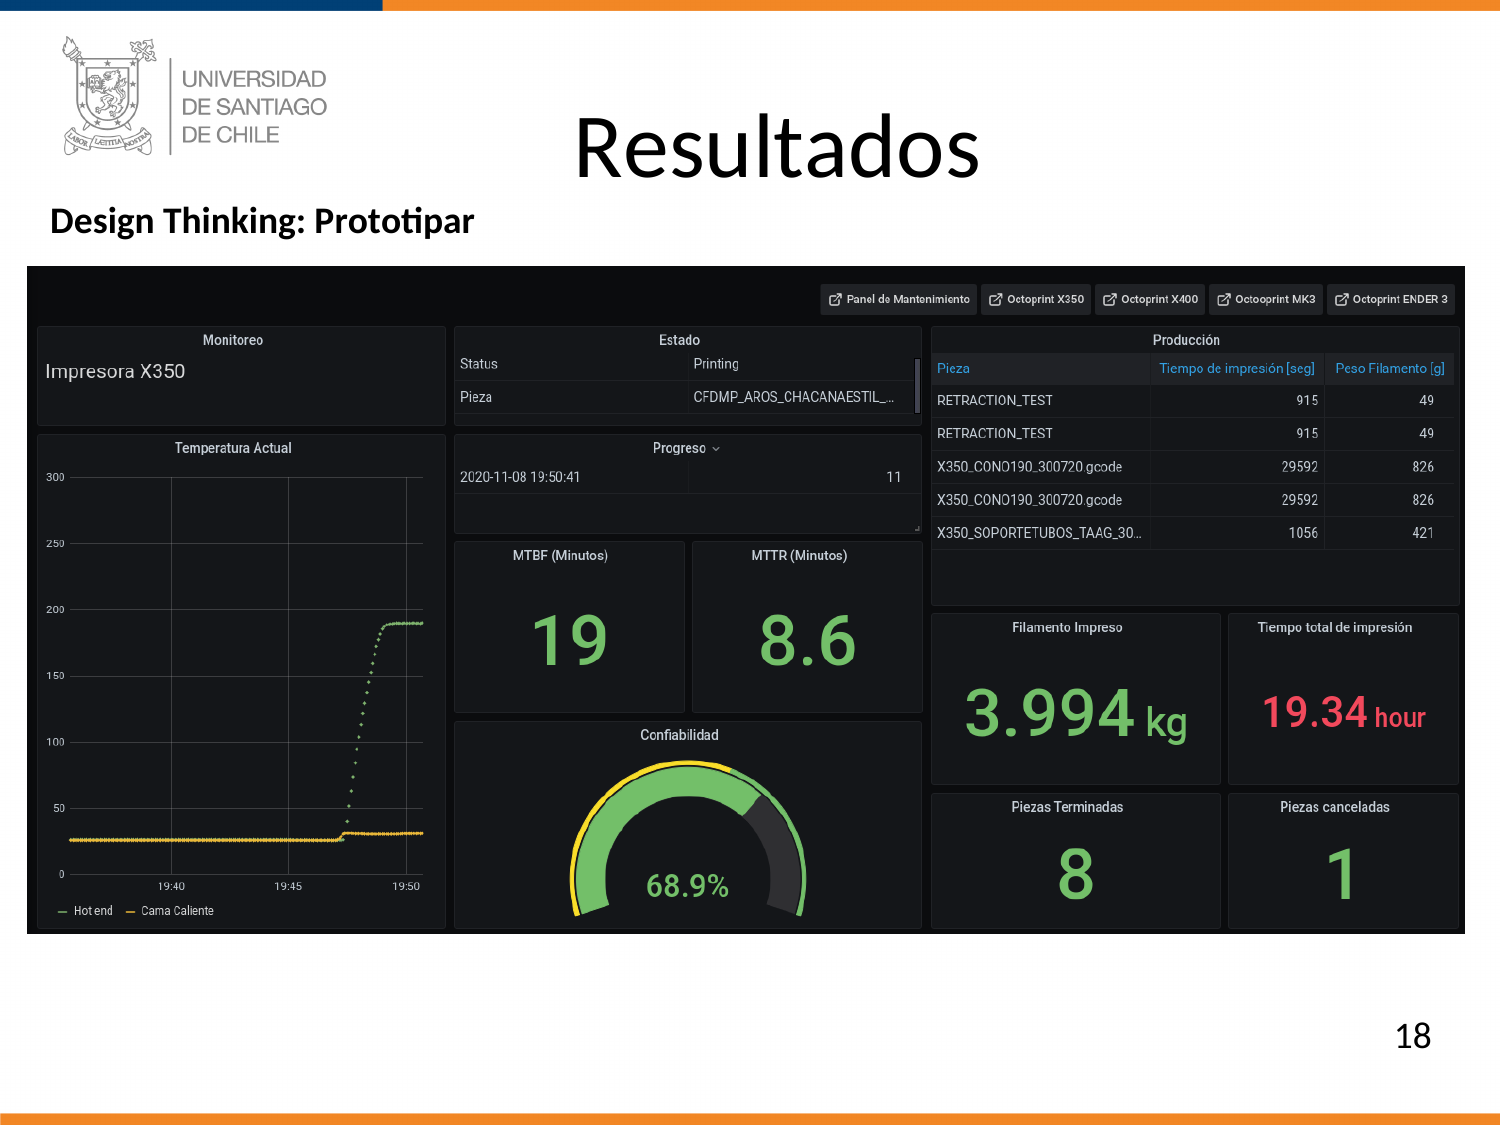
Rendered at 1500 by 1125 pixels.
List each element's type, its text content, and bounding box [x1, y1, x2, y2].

text_box Design Thinking: Prototipar [35, 188, 730, 266]
picture [0, 0, 1500, 1125]
title Resultados [102, 47, 1453, 235]
text_box <número> [1379, 1003, 1500, 1064]
